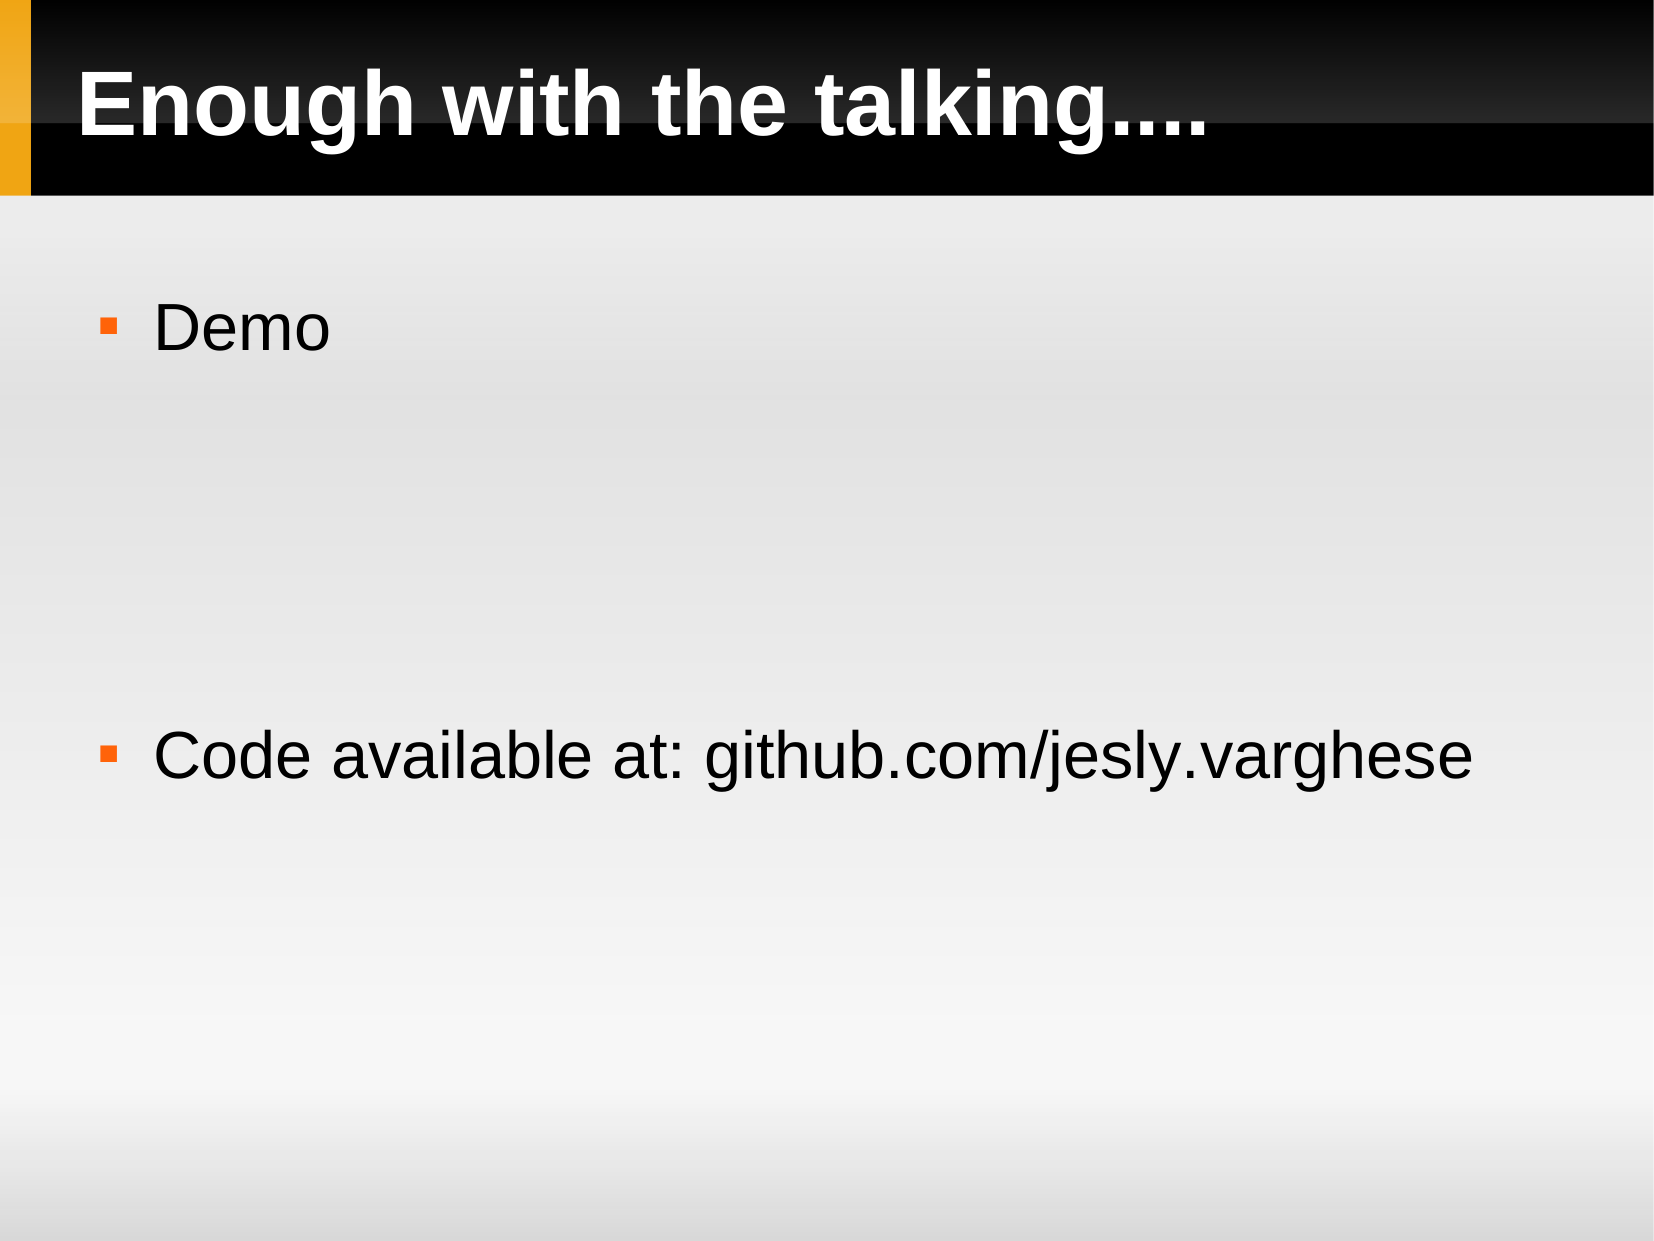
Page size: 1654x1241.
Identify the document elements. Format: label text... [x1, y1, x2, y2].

list Demo [82, 290, 1571, 681]
list Code available at: github.com/jesly.varghese [82, 717, 1571, 1109]
picture [0, 0, 1654, 1241]
title Enough with the talking.... [76, 0, 1565, 208]
